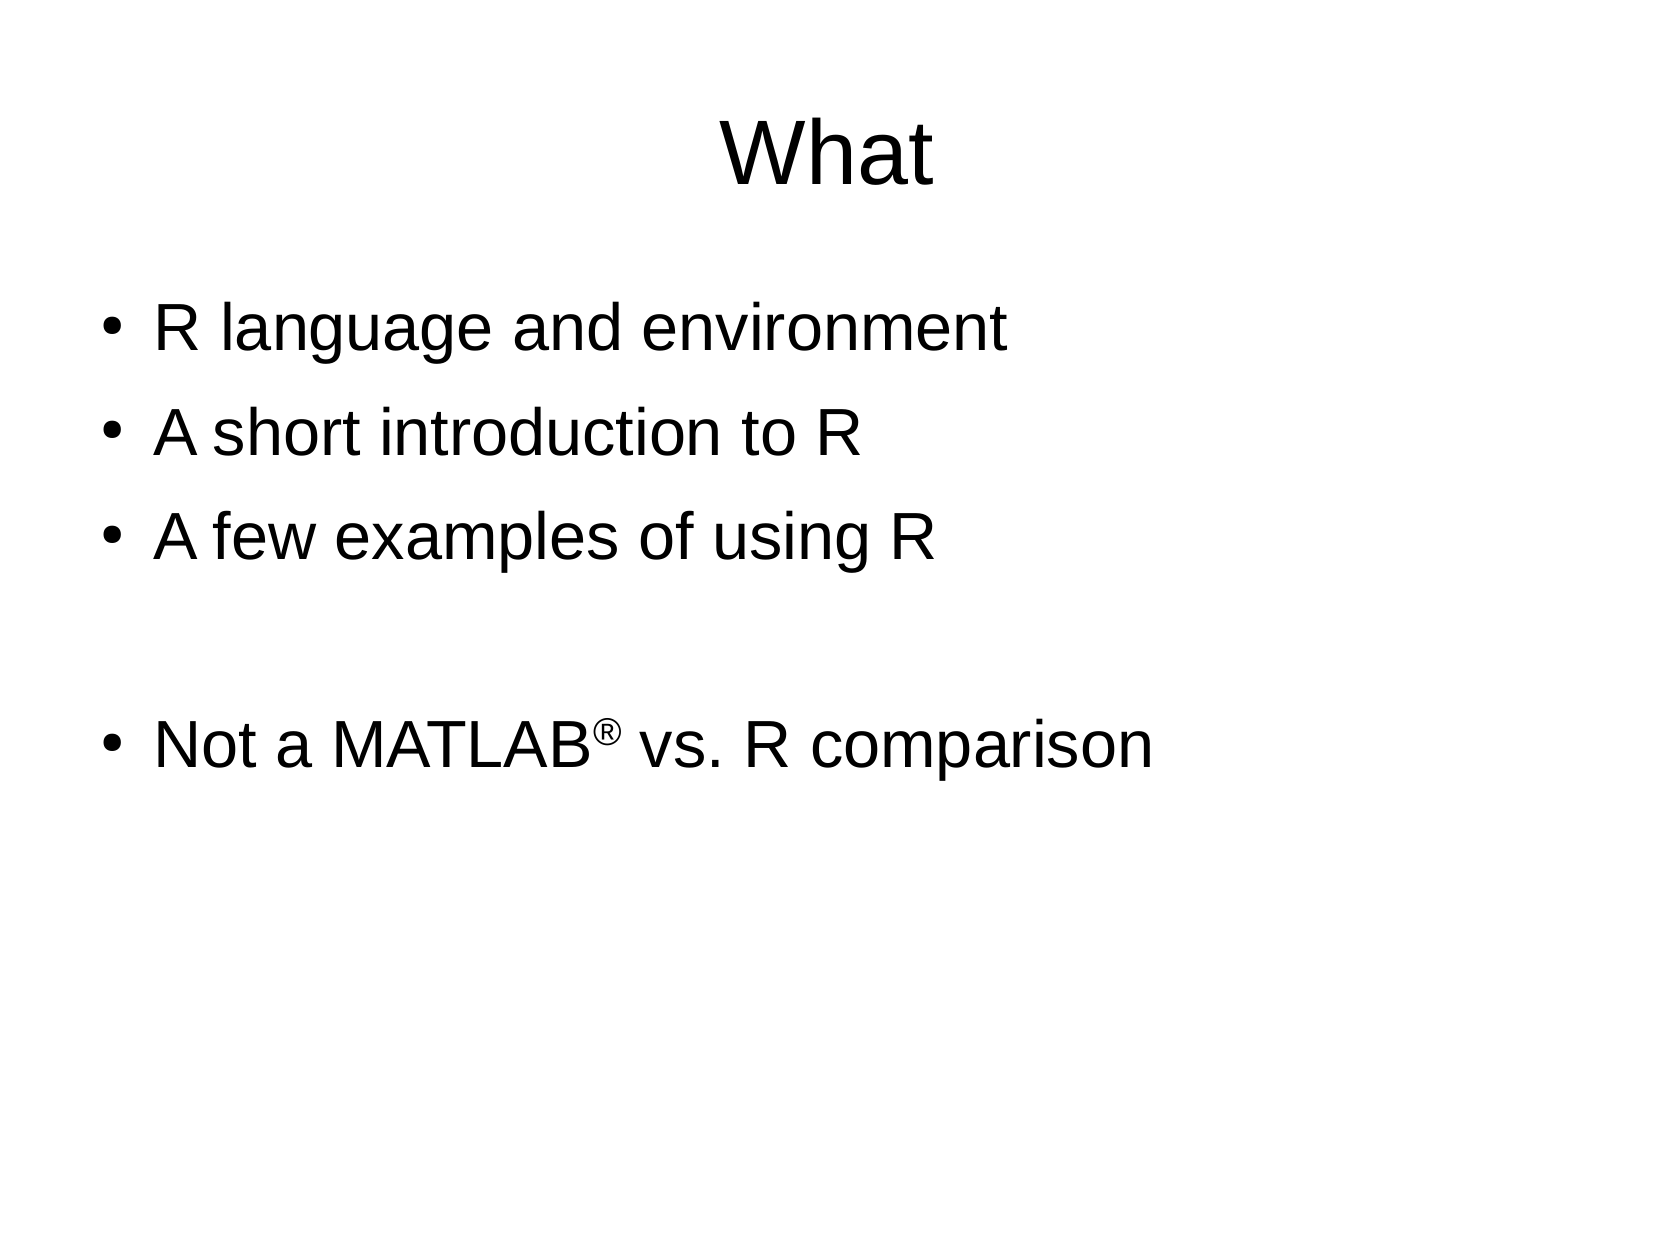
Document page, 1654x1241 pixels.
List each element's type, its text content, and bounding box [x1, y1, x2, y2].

title What [82, 49, 1571, 257]
list R language and environment A short introduction to R A few examples of using R Not a MATLAB® vs. R comparison [82, 290, 1571, 1010]
